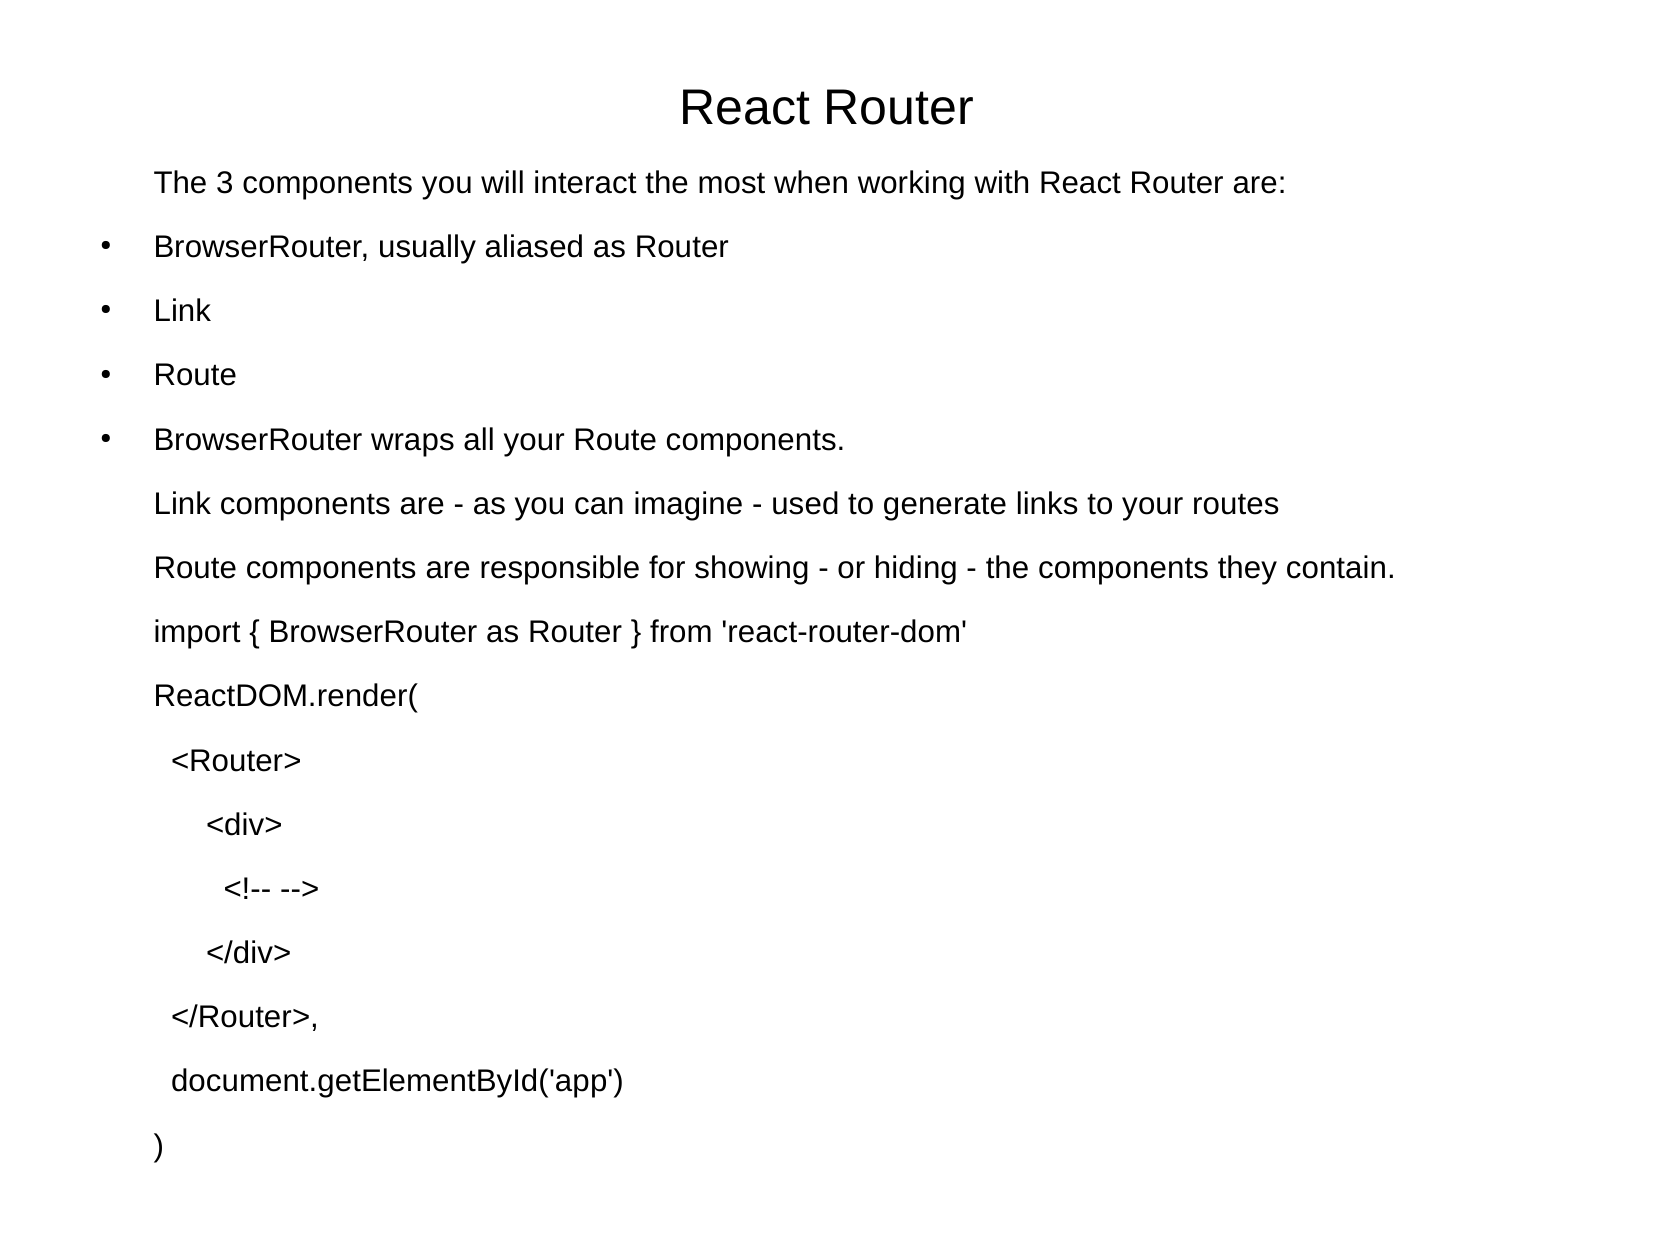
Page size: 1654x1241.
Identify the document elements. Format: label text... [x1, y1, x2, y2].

list The 3 components you will interact the most when working with React Router are: BrowserRouter, usually aliased as Router Link Route BrowserRouter wraps all your Route components. Link components are - as you can imagine - used to generate links to your routes Route components are responsible for showing - or hiding - the components they contain. import { BrowserRouter as Router } from 'react-router-dom' ReactDOM.render( <Router> <div> <!-- --> </div> </Router>, document.getElementById('app') ) [82, 165, 1571, 1163]
title React Router [82, 49, 1571, 165]
